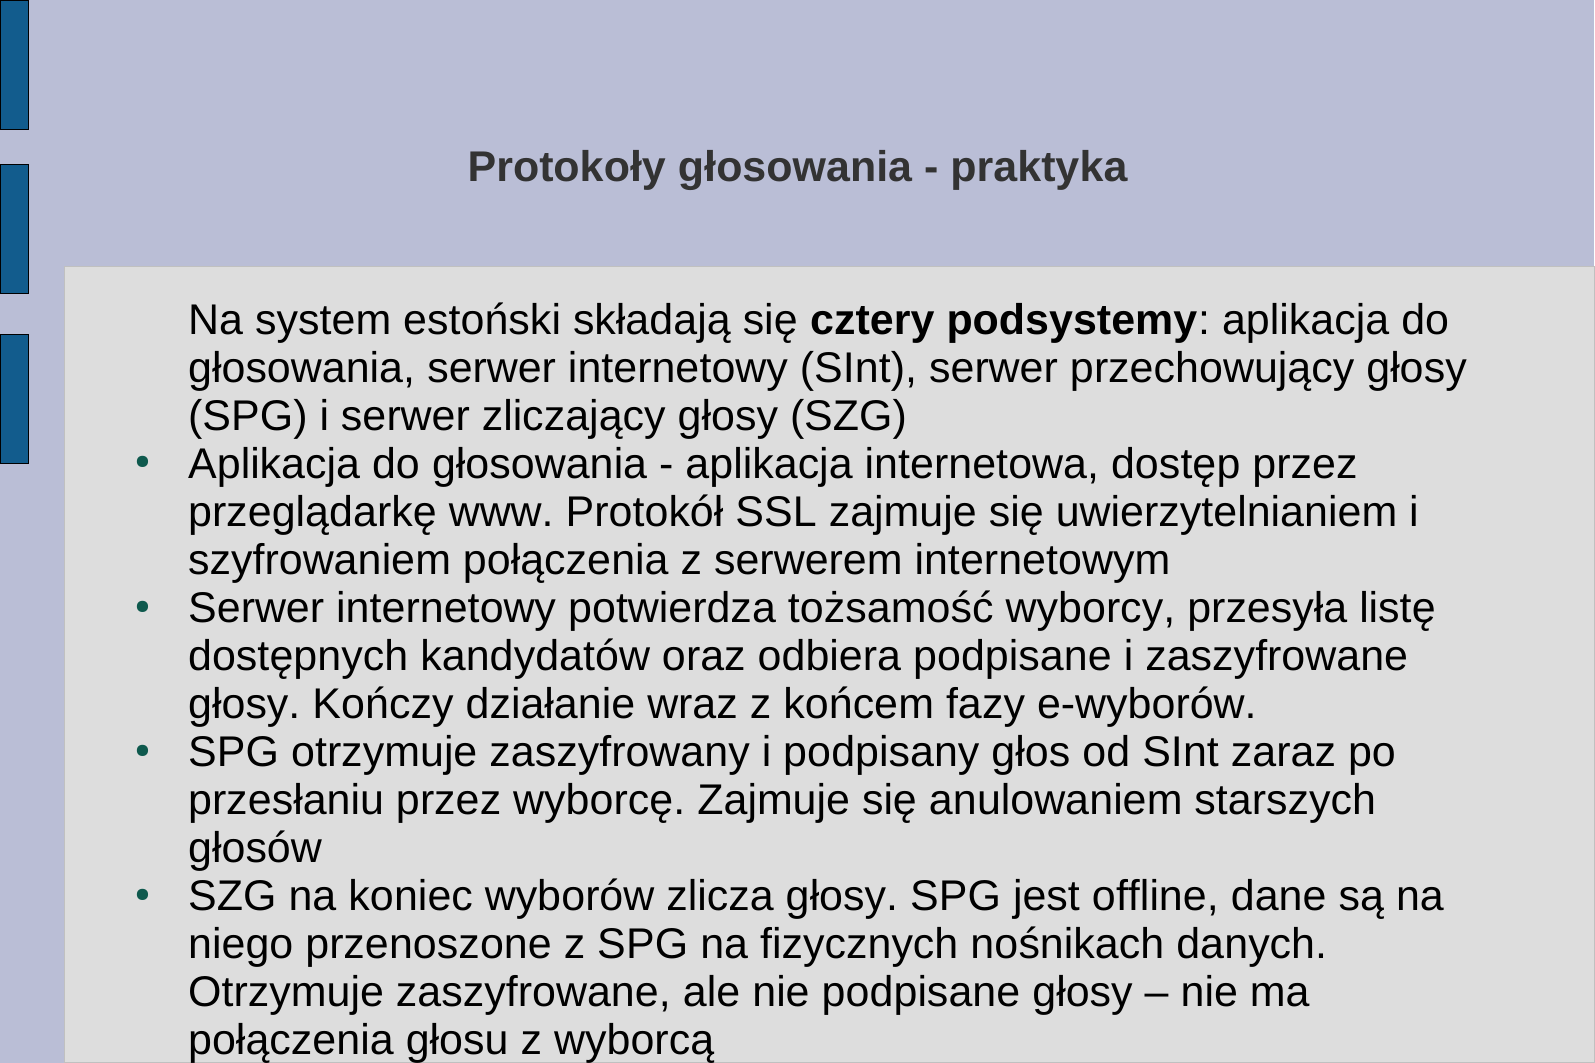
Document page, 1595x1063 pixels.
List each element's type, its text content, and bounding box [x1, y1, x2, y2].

title Protokoły głosowania - praktyka [117, 78, 1479, 256]
list Na system estoński składają się cztery podsystemy: aplikacja do głosowania, serwer internetowy (SInt), serwer przechowujący głosy (SPG) i serwer zliczający głosy (SZG) Aplikacja do głosowania - aplikacja internetowa, dostęp przez przeglądarkę www. Protokół SSL zajmuje się uwierzytelnianiem i szyfrowaniem połączenia z serwerem internetowym Serwer internetowy potwierdza tożsamość wyborcy, przesyła listę dostępnych kandydatów oraz odbiera podpisane i zaszyfrowane głosy. Kończy działanie wraz z końcem fazy e-wyborów. SPG otrzymuje zaszyfrowany i podpisany głos od SInt zaraz po przesłaniu przez wyborcę. Zajmuje się anulowaniem starszych głosów SZG na koniec wyborów zlicza głosy. SPG jest offline, dane są na niego przenoszone z SPG na fizycznych nośnikach danych. Otrzymuje zaszyfrowane, ale nie podpisane głosy – nie ma połączenia głosu z wyborcą [117, 295, 1479, 1063]
